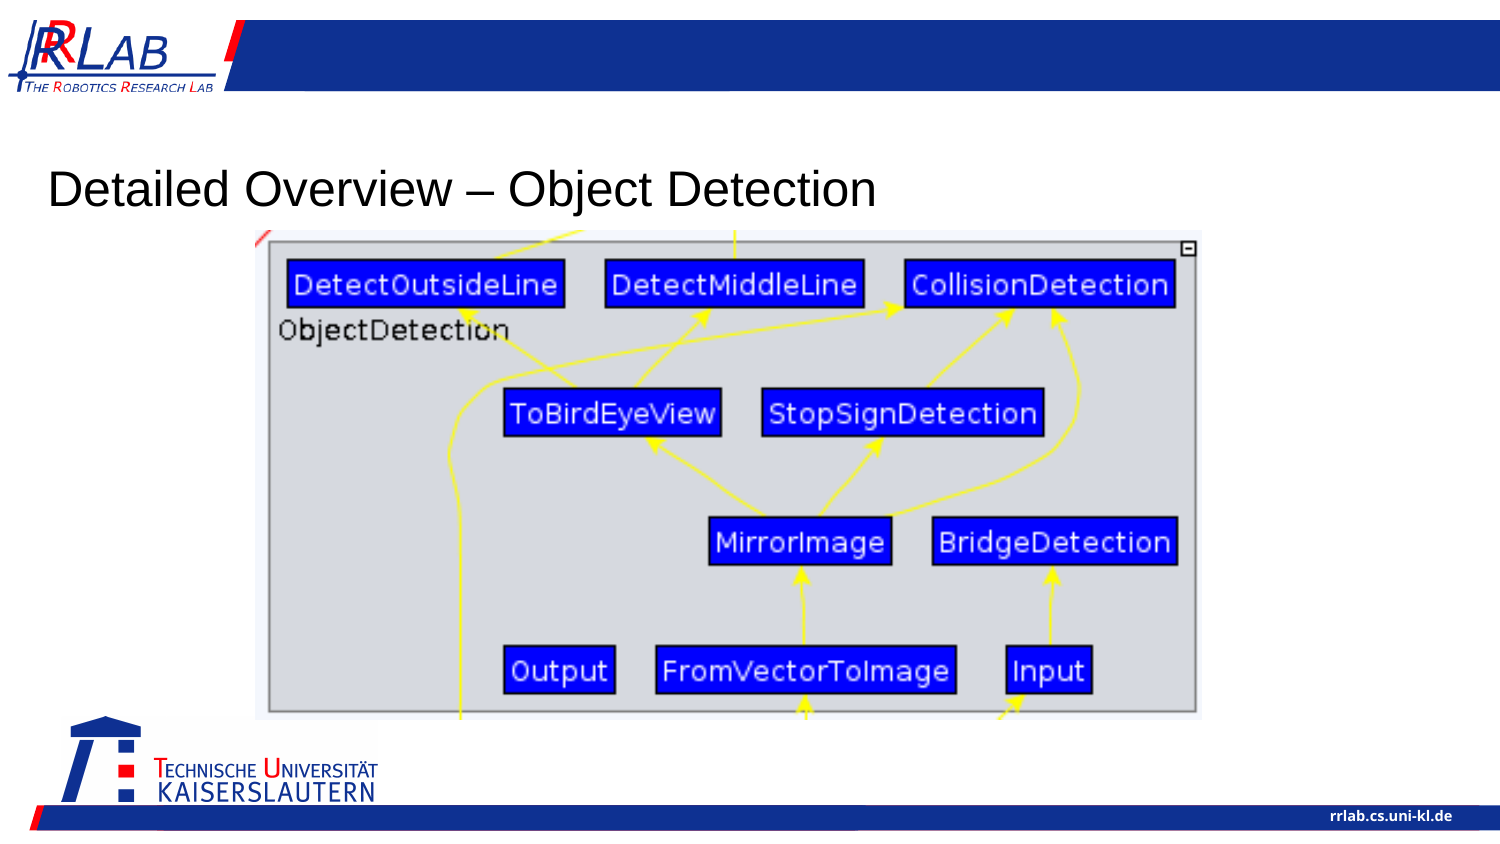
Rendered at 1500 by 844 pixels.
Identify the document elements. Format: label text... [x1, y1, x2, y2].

picture [8, 20, 216, 92]
title Detailed Overview – Object Detection [47, 93, 1453, 285]
picture [61, 230, 1202, 802]
